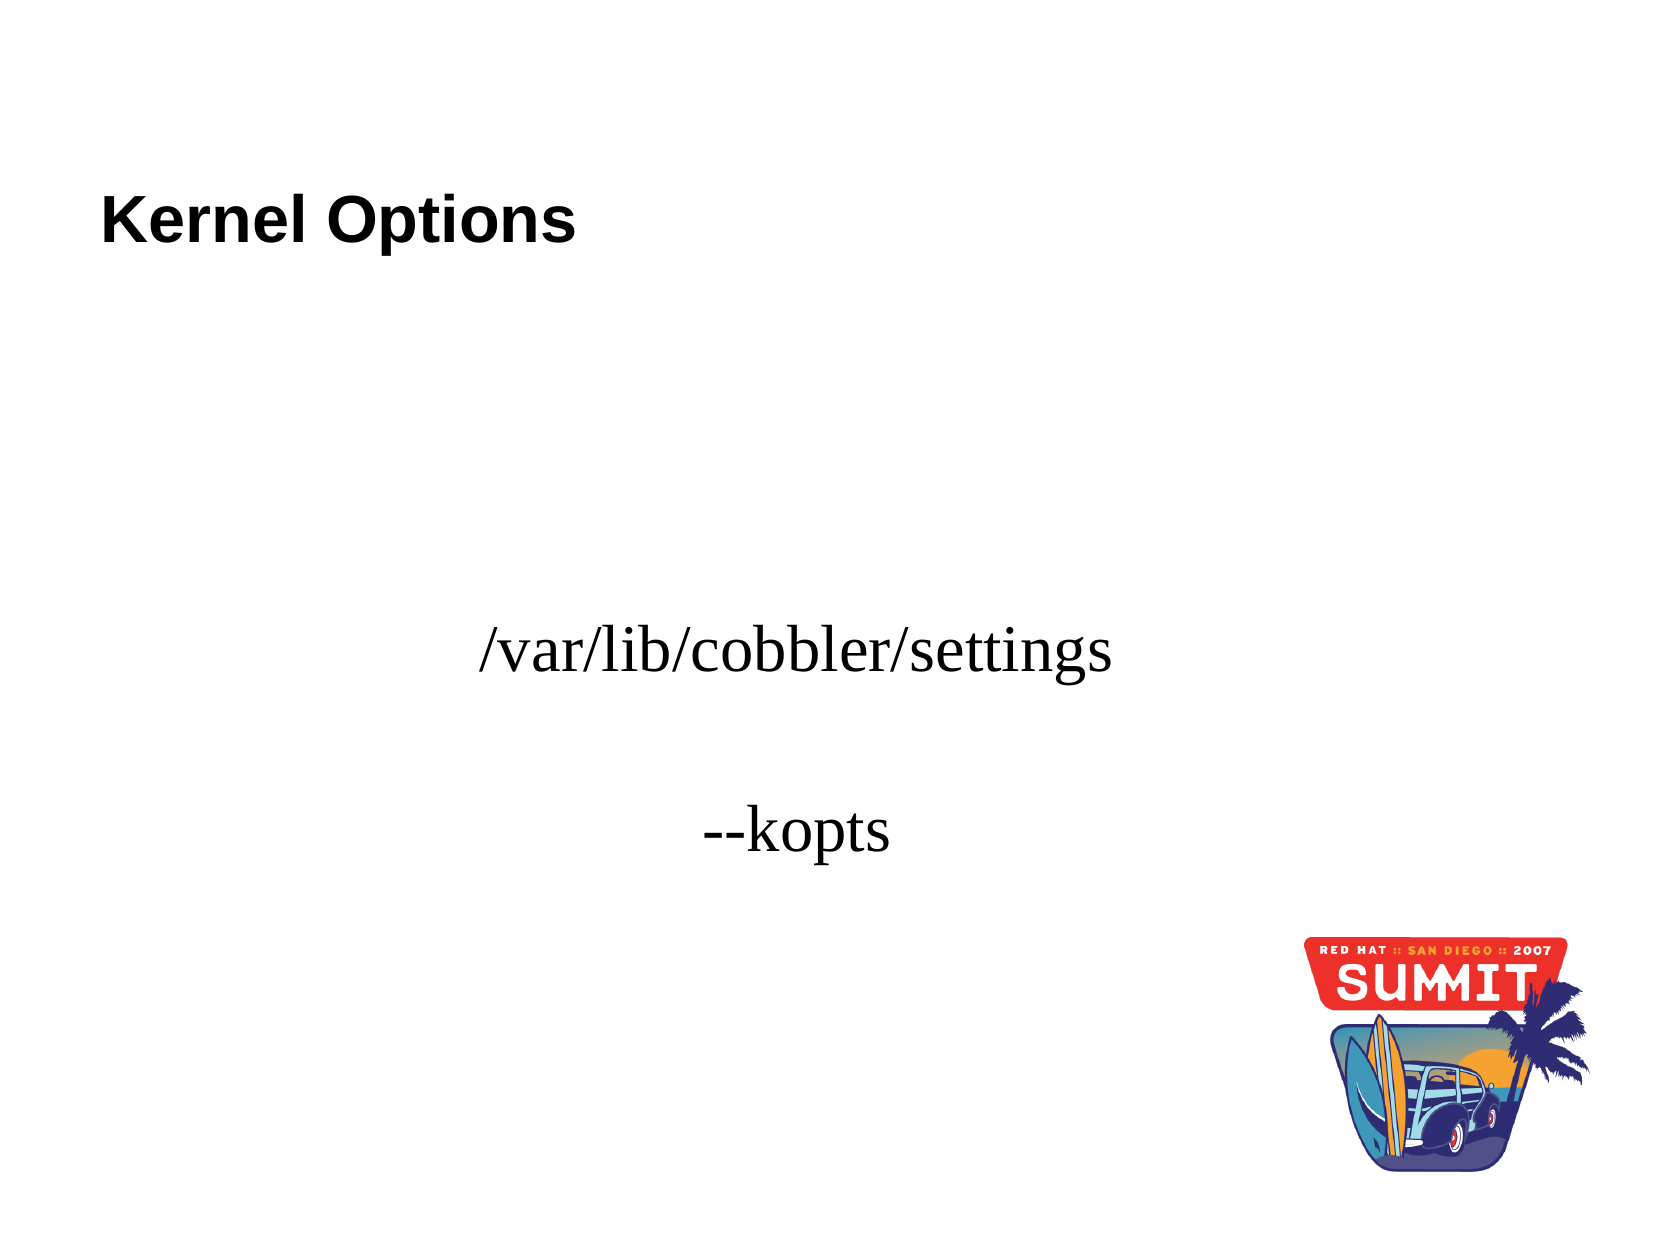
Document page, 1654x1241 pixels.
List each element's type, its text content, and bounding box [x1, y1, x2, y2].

subtitle /var/lib/cobbler/settings --kopts [94, 304, 1500, 1174]
title Kernel Options [100, 164, 1506, 275]
picture [1500, 937, 1590, 1172]
